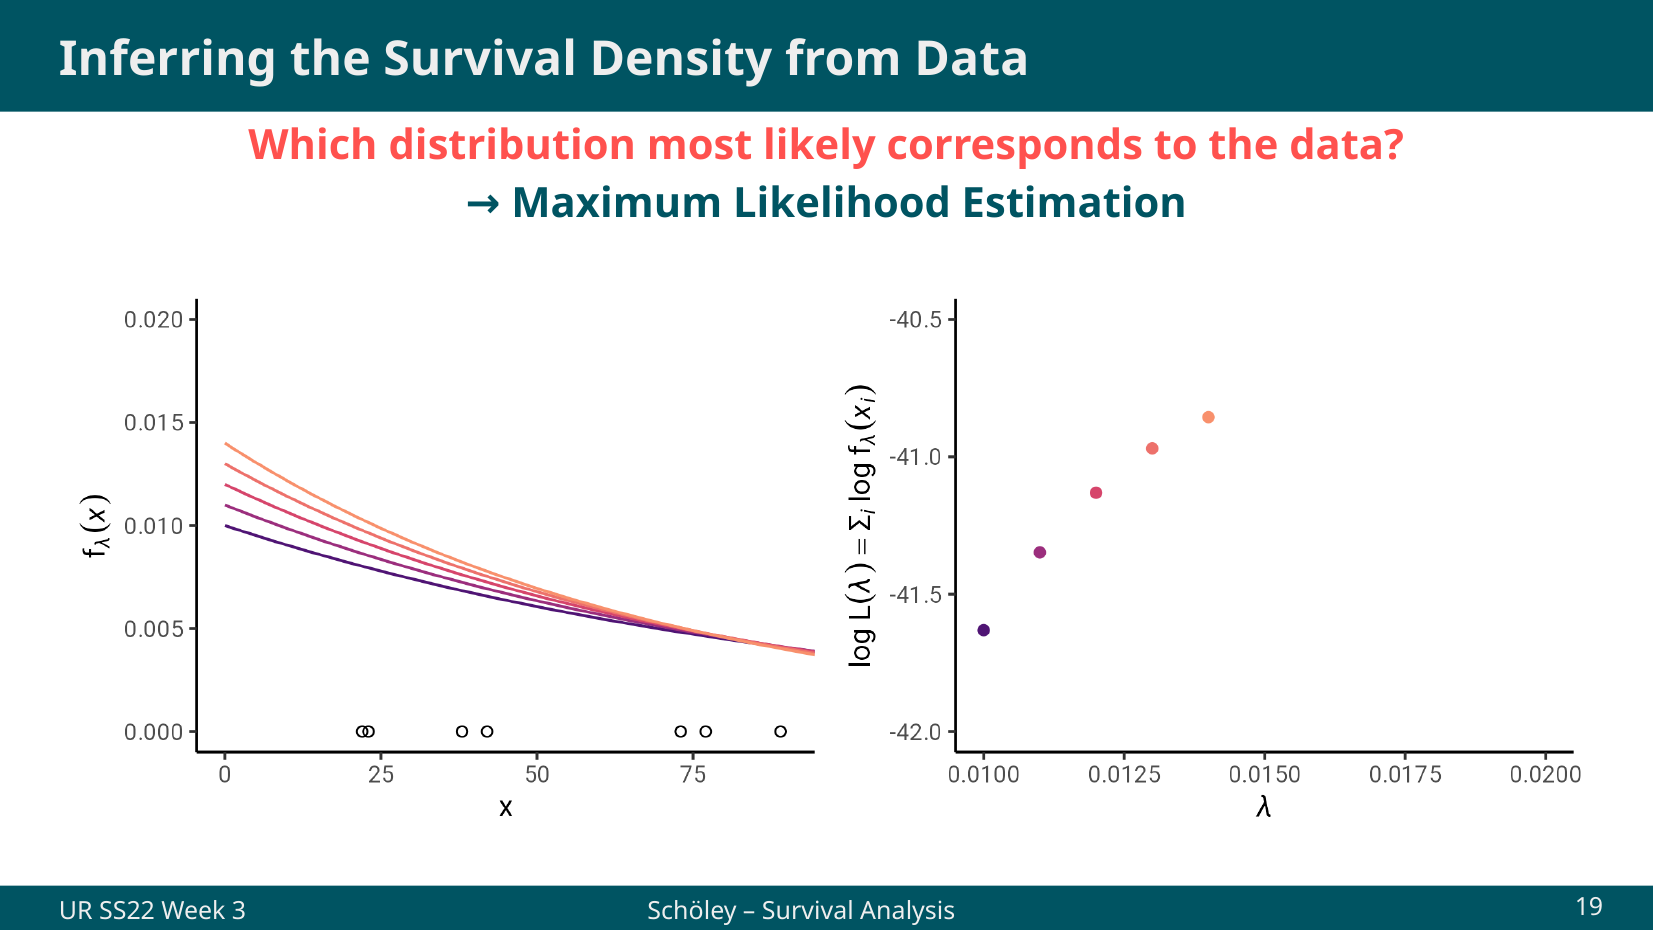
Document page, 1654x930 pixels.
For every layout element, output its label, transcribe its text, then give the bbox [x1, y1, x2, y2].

text_box Which distribution most likely corresponds to the data? → Maximum Likelihood Estimation [19, 107, 1634, 310]
picture [49, 269, 1603, 852]
title Inferring the Survival Density from Data [58, 0, 1594, 107]
